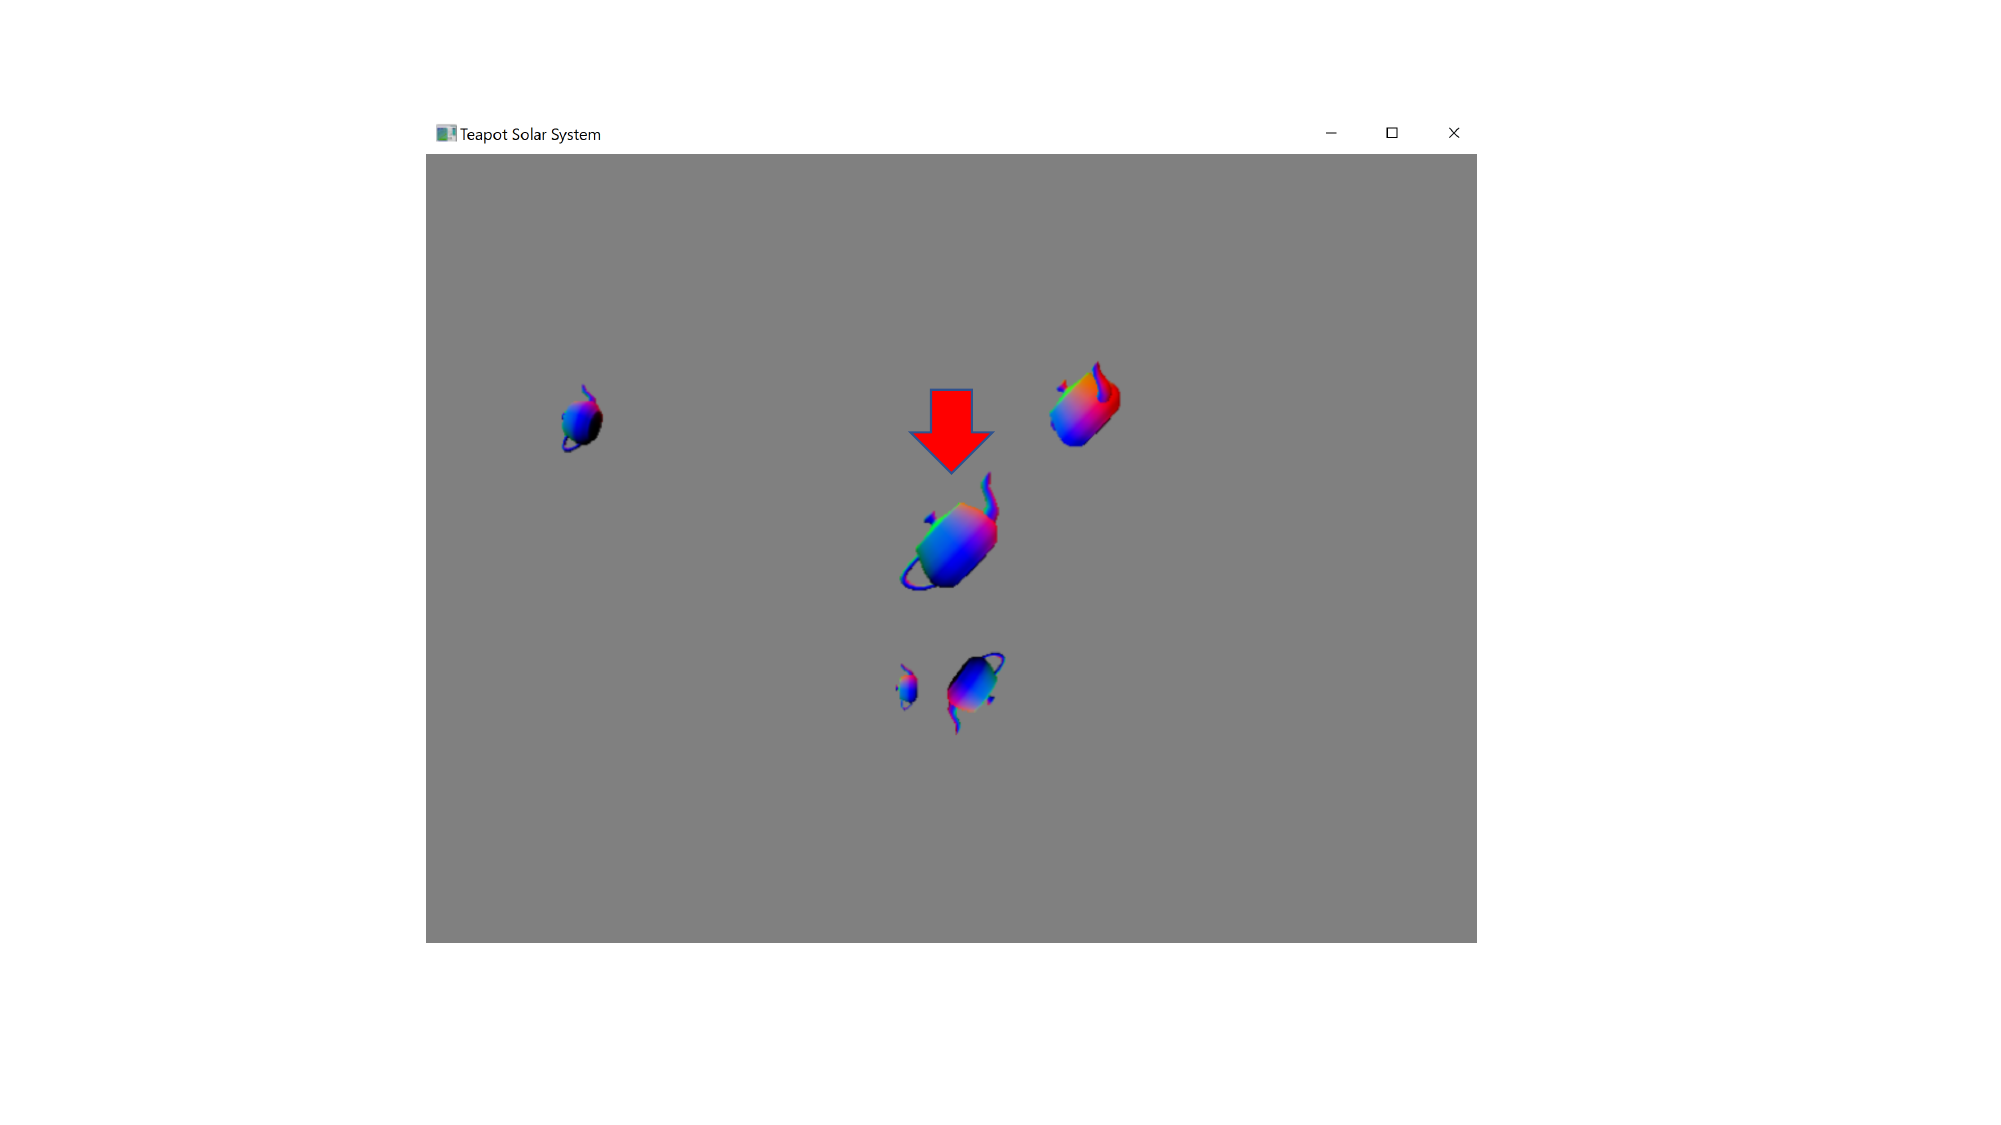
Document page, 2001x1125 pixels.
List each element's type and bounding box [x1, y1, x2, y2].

text_box [910, 389, 993, 474]
picture [426, 121, 1477, 943]
